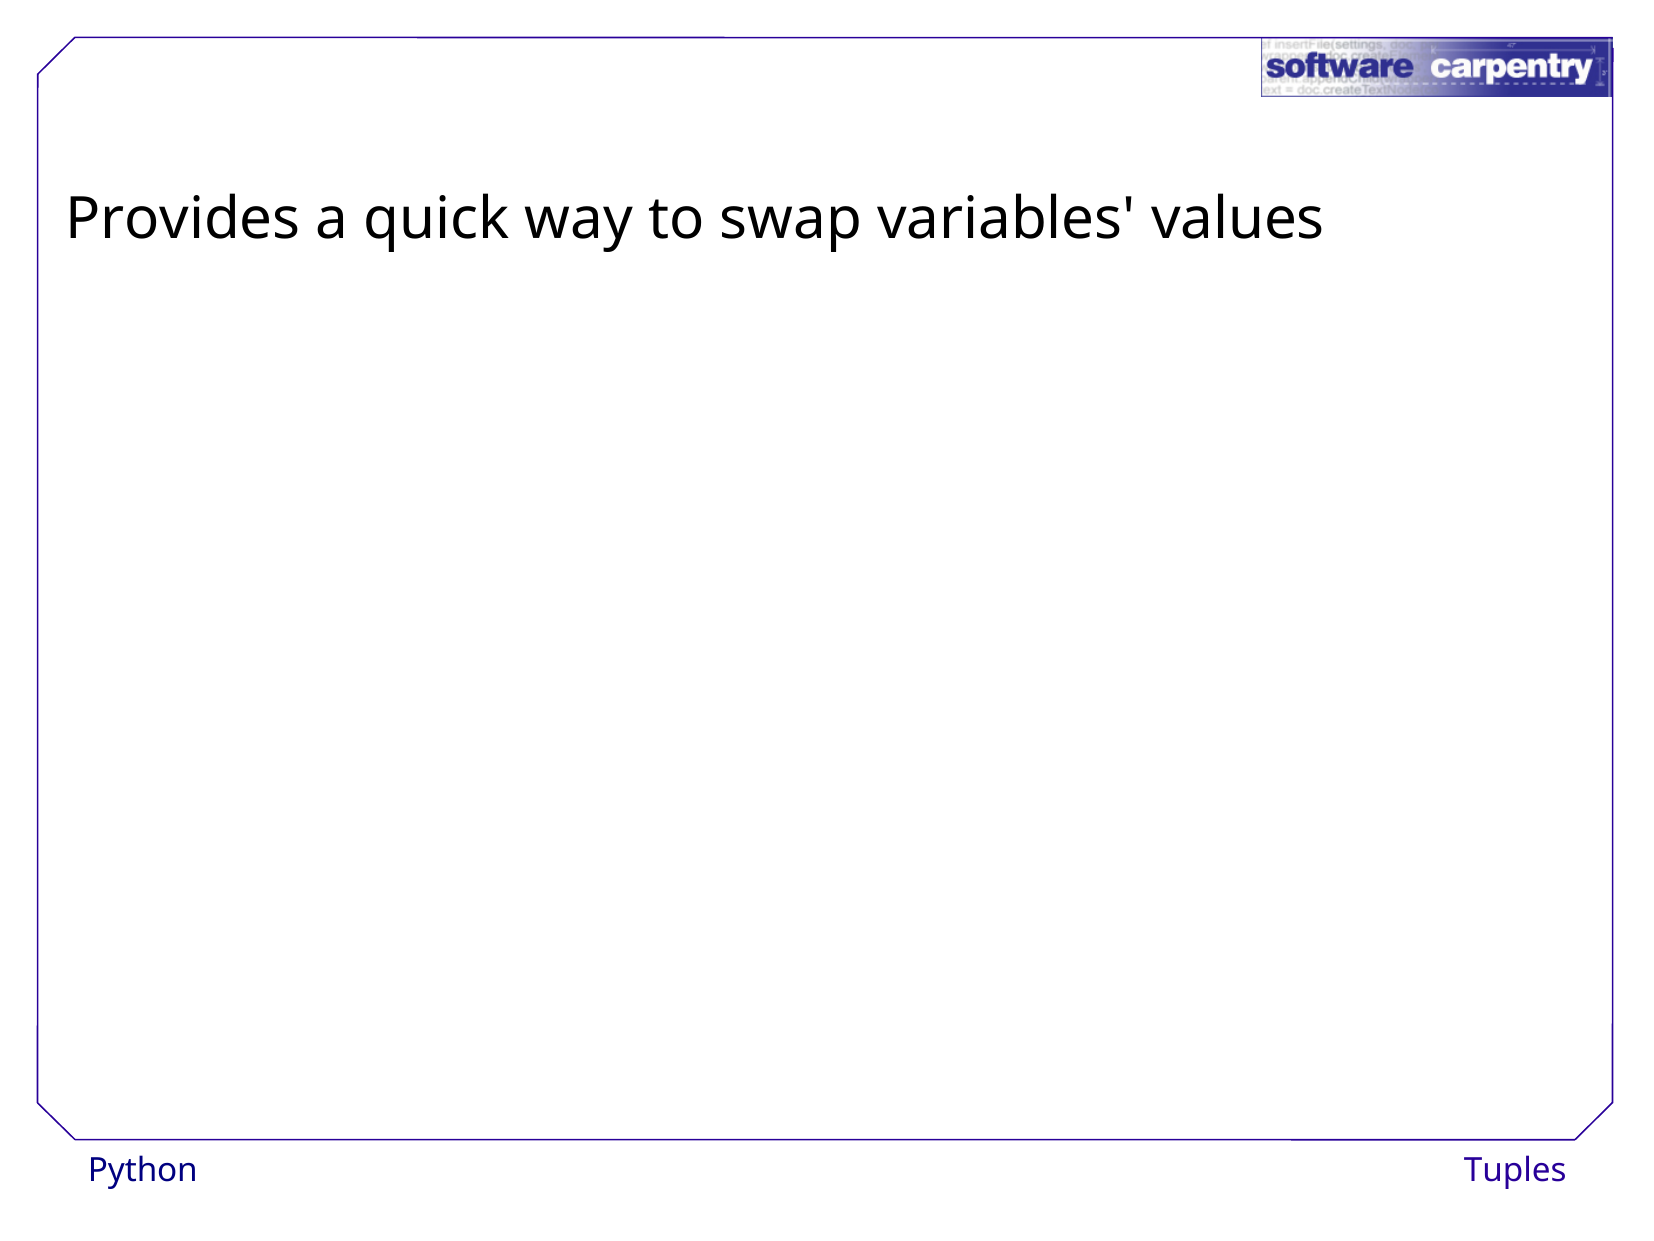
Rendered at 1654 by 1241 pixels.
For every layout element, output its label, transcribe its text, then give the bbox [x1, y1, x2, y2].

picture [1261, 39, 1613, 97]
text_box Provides a quick way to swap variables' values [50, 138, 1491, 259]
